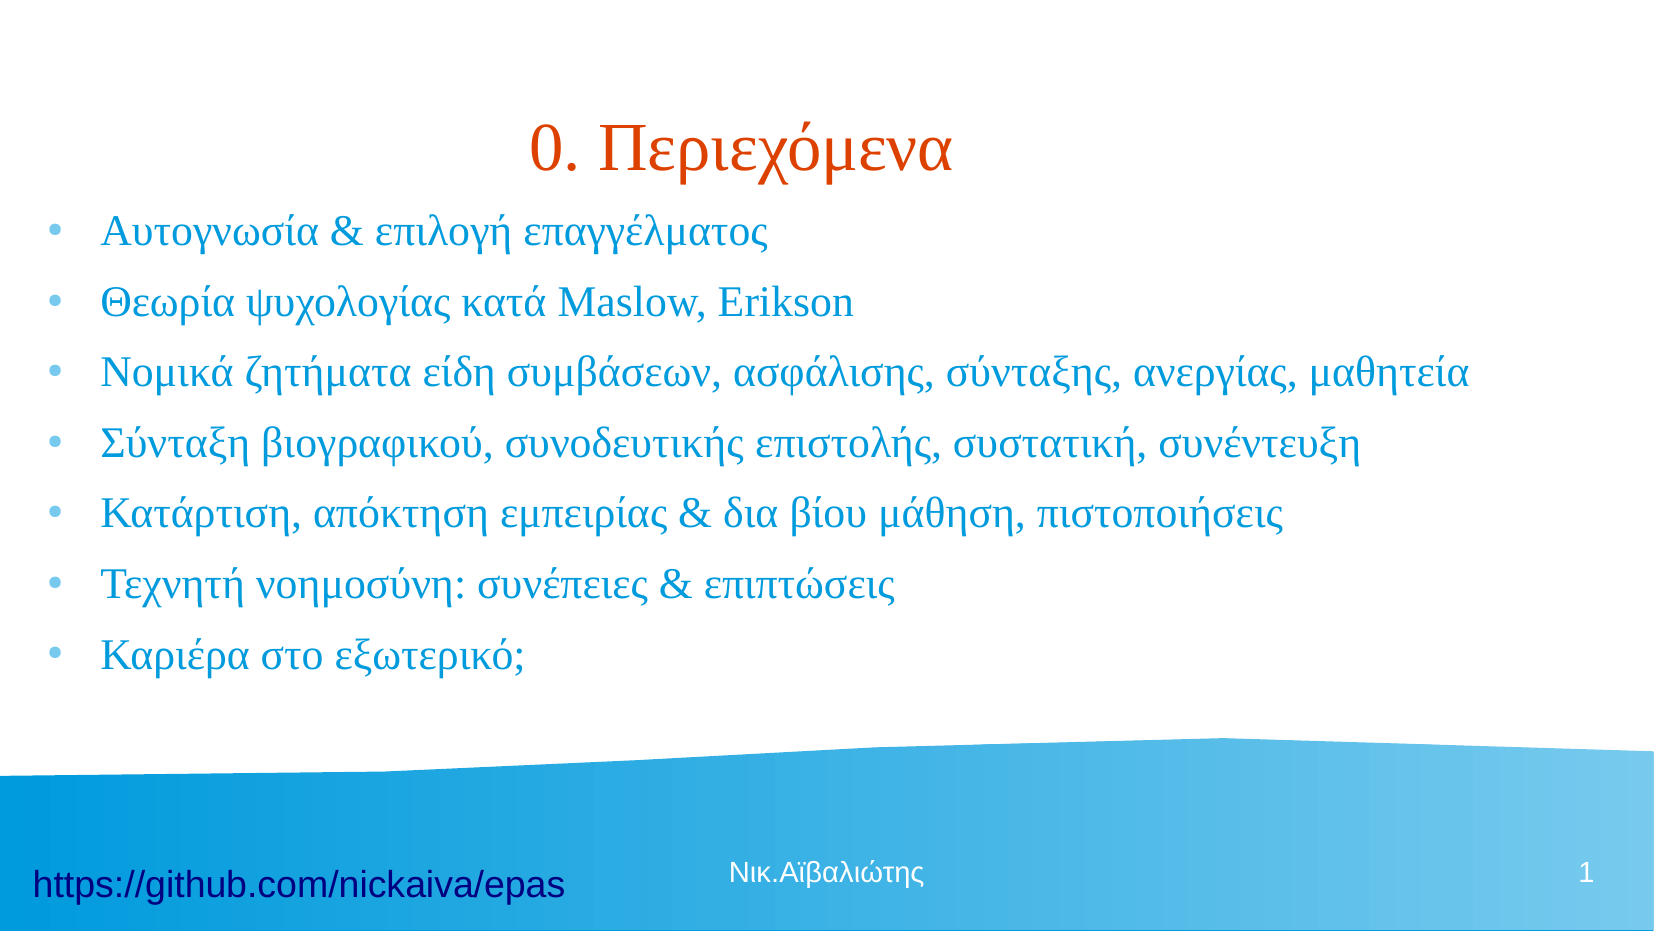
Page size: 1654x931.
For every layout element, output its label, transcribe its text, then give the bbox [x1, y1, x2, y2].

title 0. Περιεχόμενα [29, 59, 1506, 206]
list Αυτογνωσία & επιλογή επαγγέλματος Θεωρία ψυχολογίας κατά Maslow, Erikson Νομικά ζητήματα είδη συμβάσεων, ασφάλισης, σύνταξης, ανεργίας, μαθητεία Σύνταξη βιογραφικού, συνοδευτικής επιστολής, συστατική, συνέντευξη Κατάρτιση, απόκτηση εμπειρίας & δια βίου μάθηση, πιστοποιήσεις Τεχνητή νοημοσύνη: συνέπειες & επιπτώσεις Καριέρα στο εξωτερικό; [29, 206, 1565, 739]
